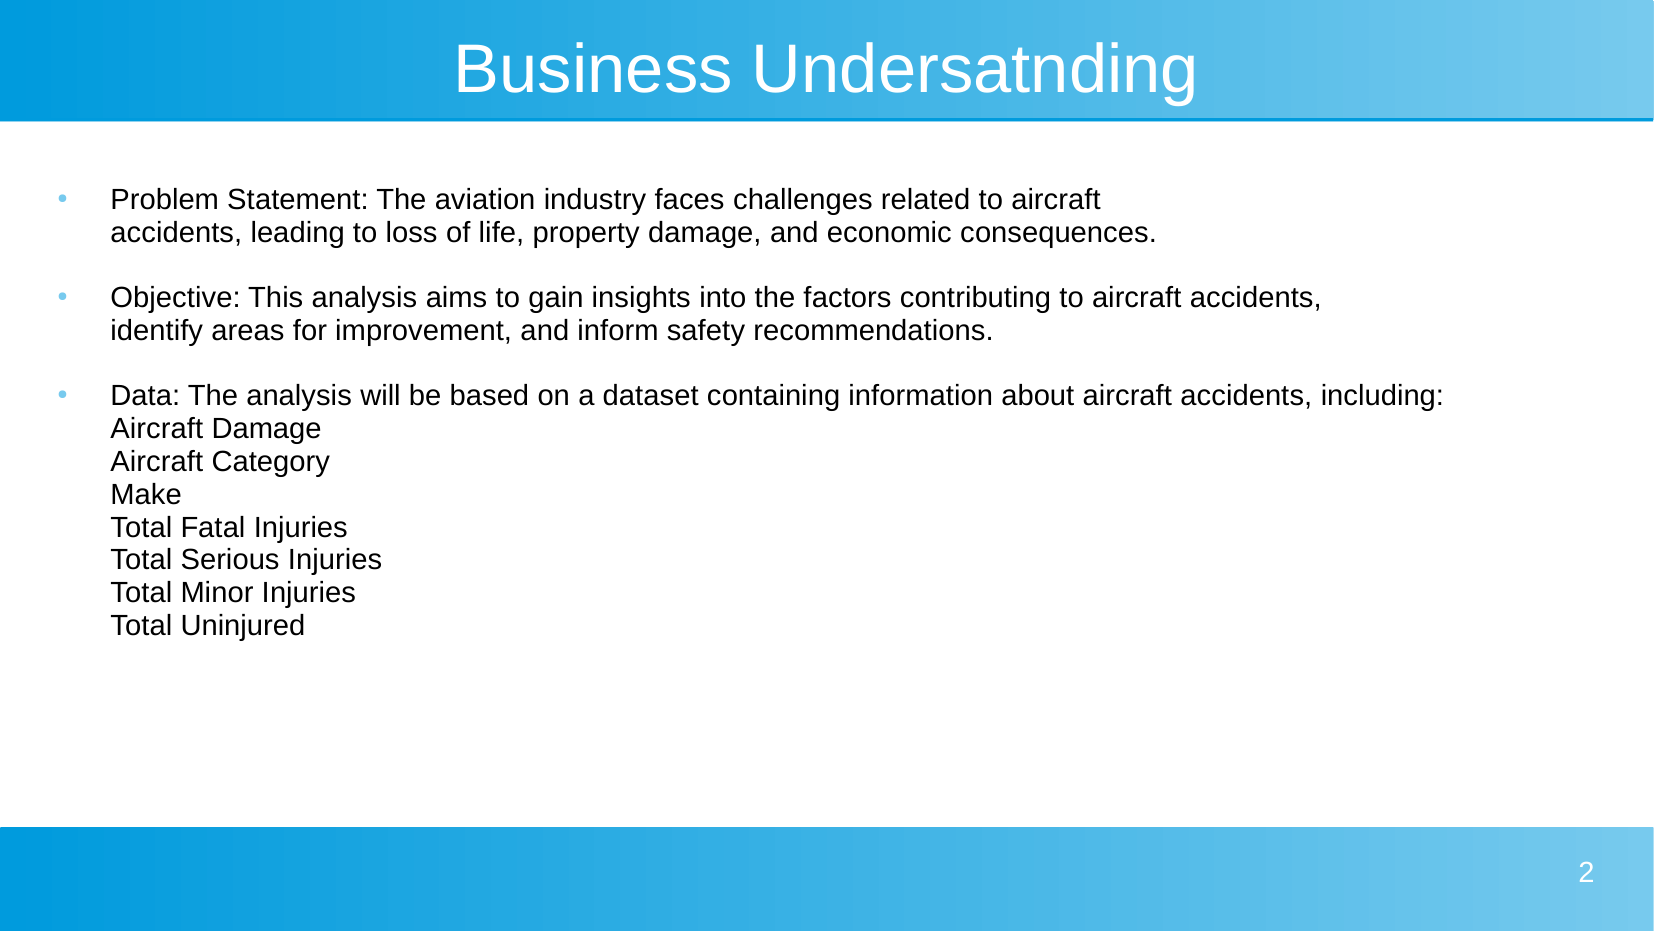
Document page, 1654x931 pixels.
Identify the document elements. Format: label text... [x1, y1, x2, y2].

list Problem Statement: The aviation industry faces challenges related to aircraft accidents, leading to loss of life, property damage, and economic consequences. Objective: This analysis aims to gain insights into the factors contributing to aircraft accidents, identify areas for improvement, and inform safety recommendations. Data: The analysis will be based on a dataset containing information about aircraft accidents, including: Aircraft Damage Aircraft Category Make Total Fatal Injuries Total Serious Injuries Total Minor Injuries Total Uninjured [39, 159, 1576, 751]
title Business Undersatnding [59, 29, 1595, 108]
